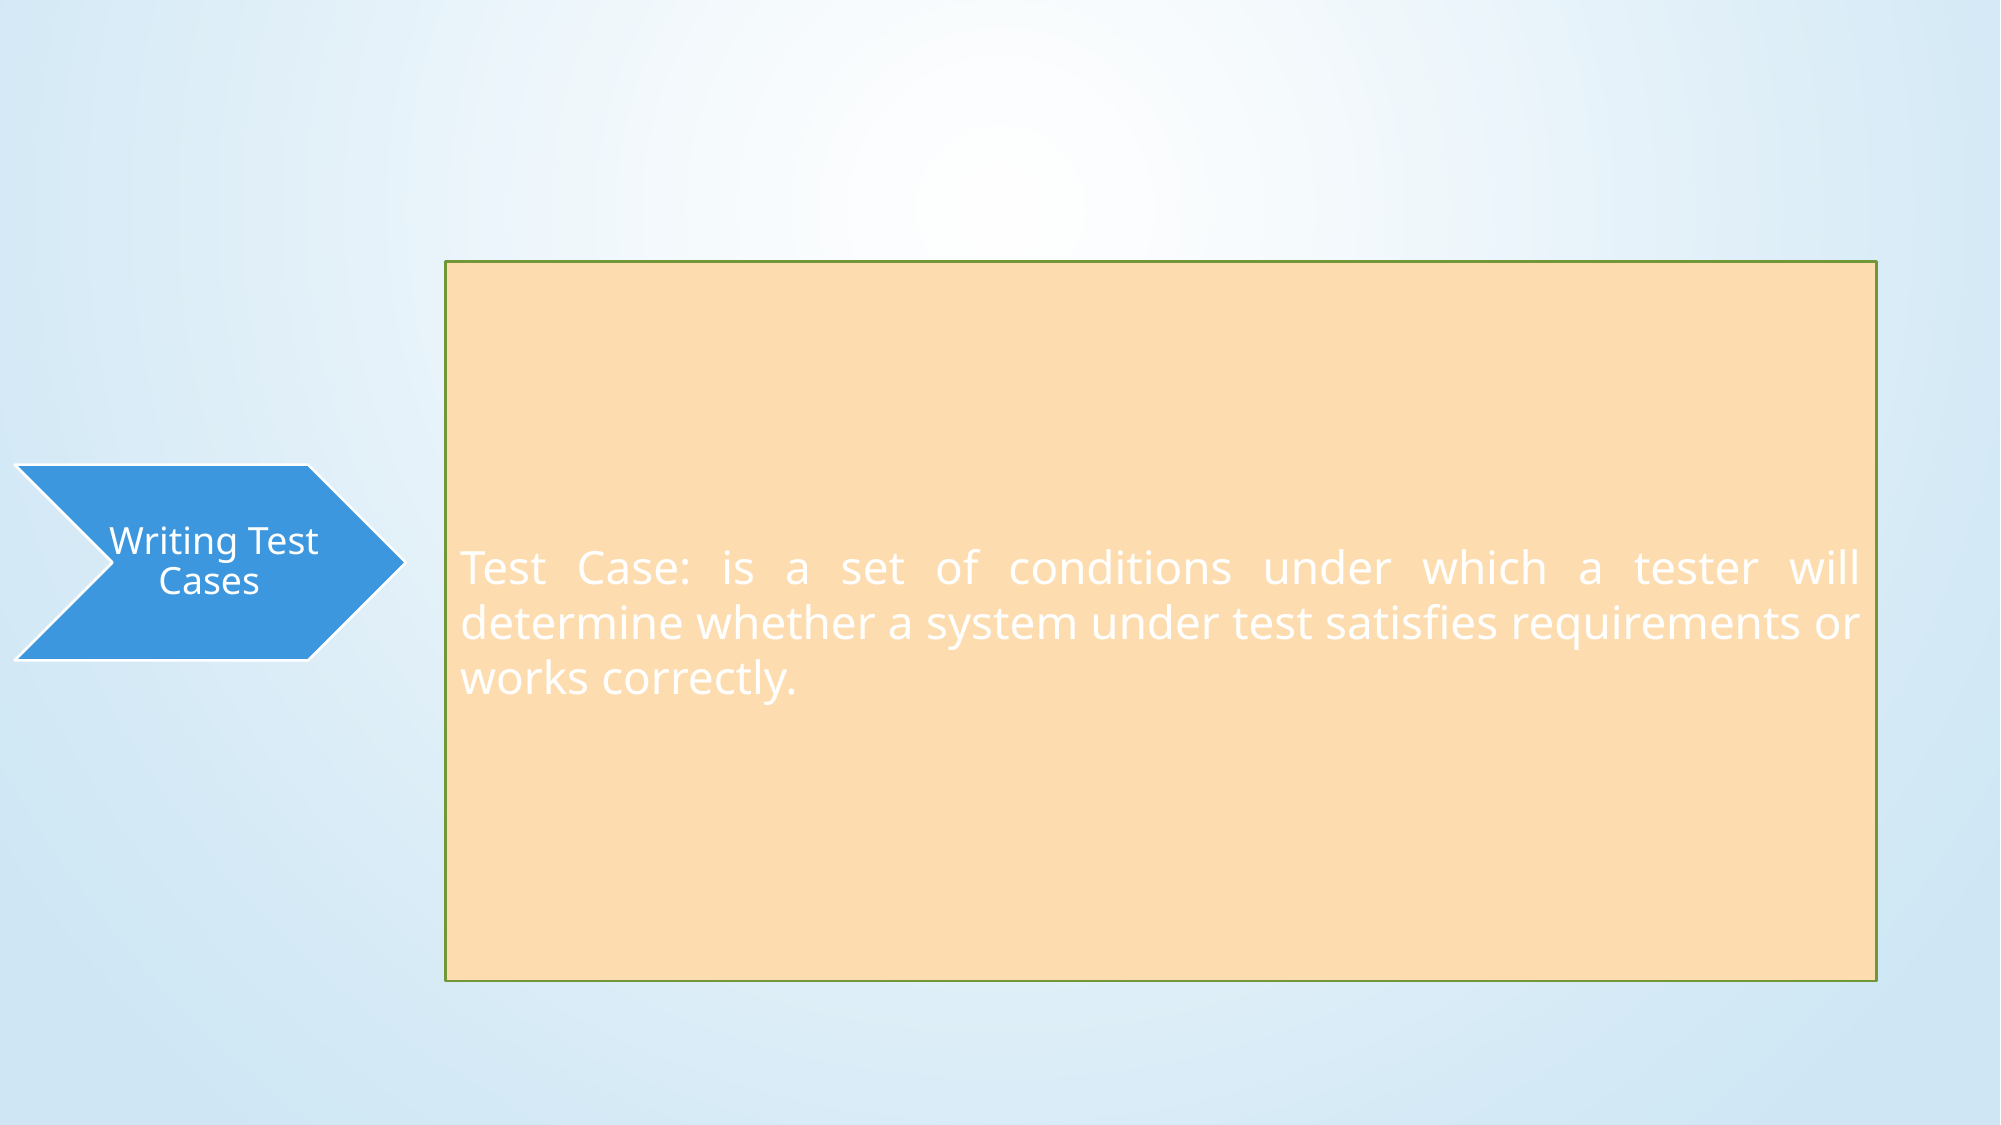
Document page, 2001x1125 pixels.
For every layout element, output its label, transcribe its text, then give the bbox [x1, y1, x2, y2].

text_box [14, 464, 92, 543]
picture [0, 0, 2000, 1125]
text_box [14, 582, 92, 661]
text_box [328, 484, 406, 641]
text_box Test Case: is a set of conditions under which a tester will determine whether a system under test satisfies requirements or works correctly. [445, 261, 1877, 981]
text_box Writing Test Cases [92, 464, 328, 661]
